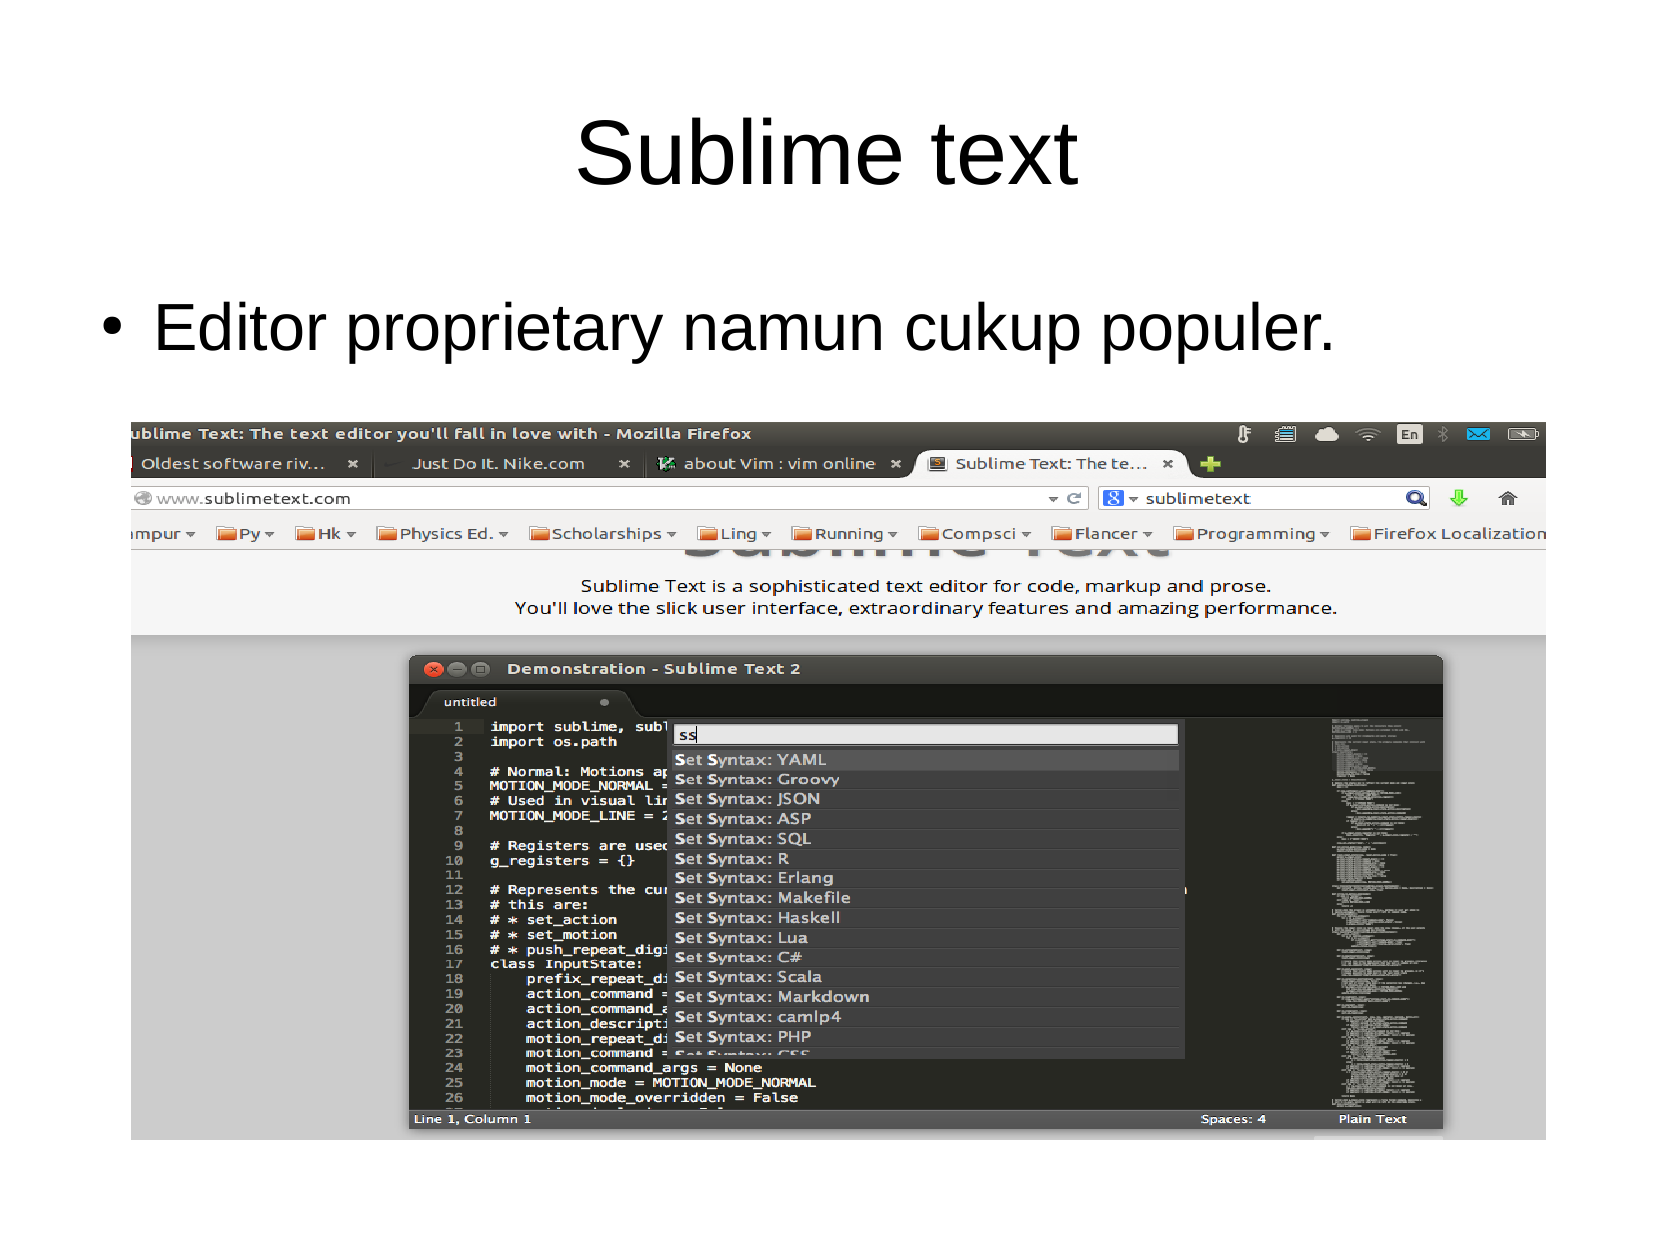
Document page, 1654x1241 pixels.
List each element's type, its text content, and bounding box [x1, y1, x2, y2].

picture [131, 422, 1546, 1141]
list Editor proprietary namun cukup populer. [82, 290, 1571, 1010]
title Sublime text [82, 49, 1571, 257]
